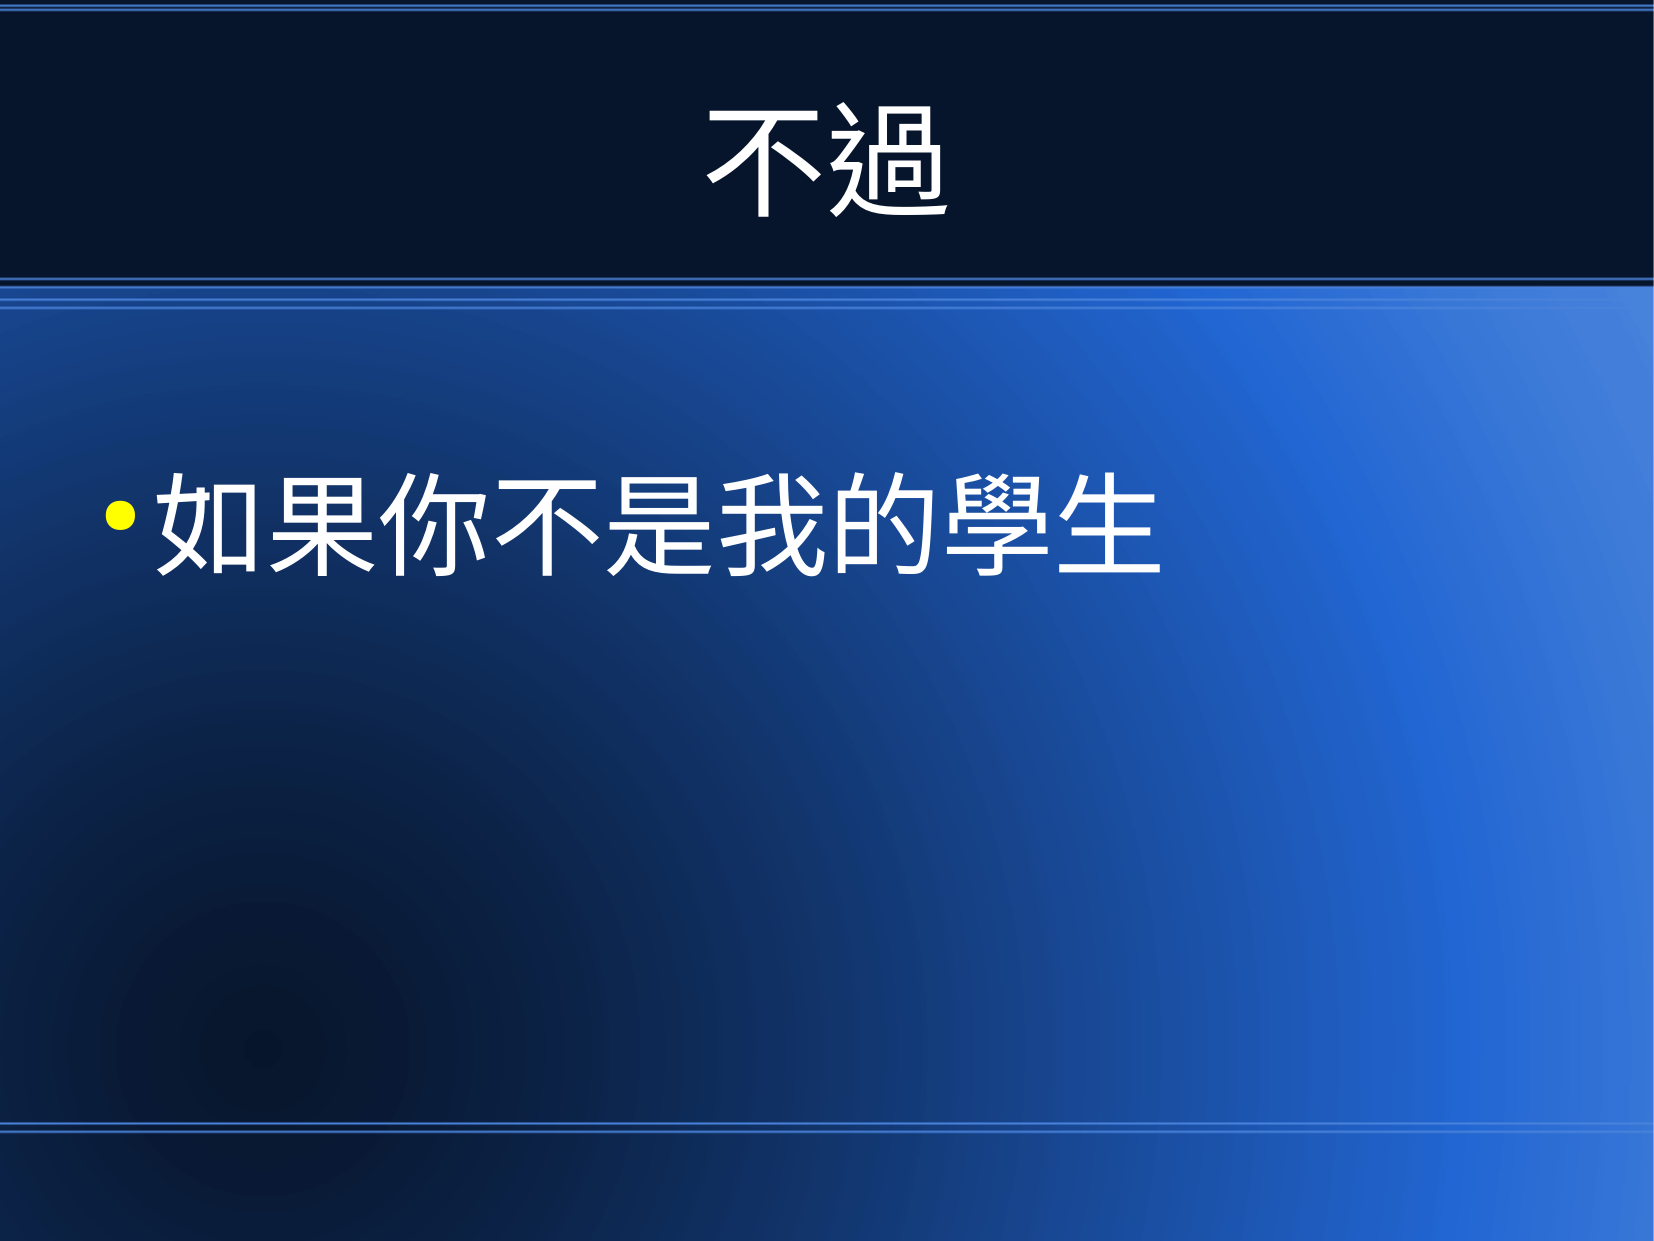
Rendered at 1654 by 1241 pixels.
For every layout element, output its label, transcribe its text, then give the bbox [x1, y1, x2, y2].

list 如果你不是我的學生 [82, 355, 1571, 1241]
picture [0, 0, 1654, 1241]
title 不過 [82, 49, 1571, 257]
